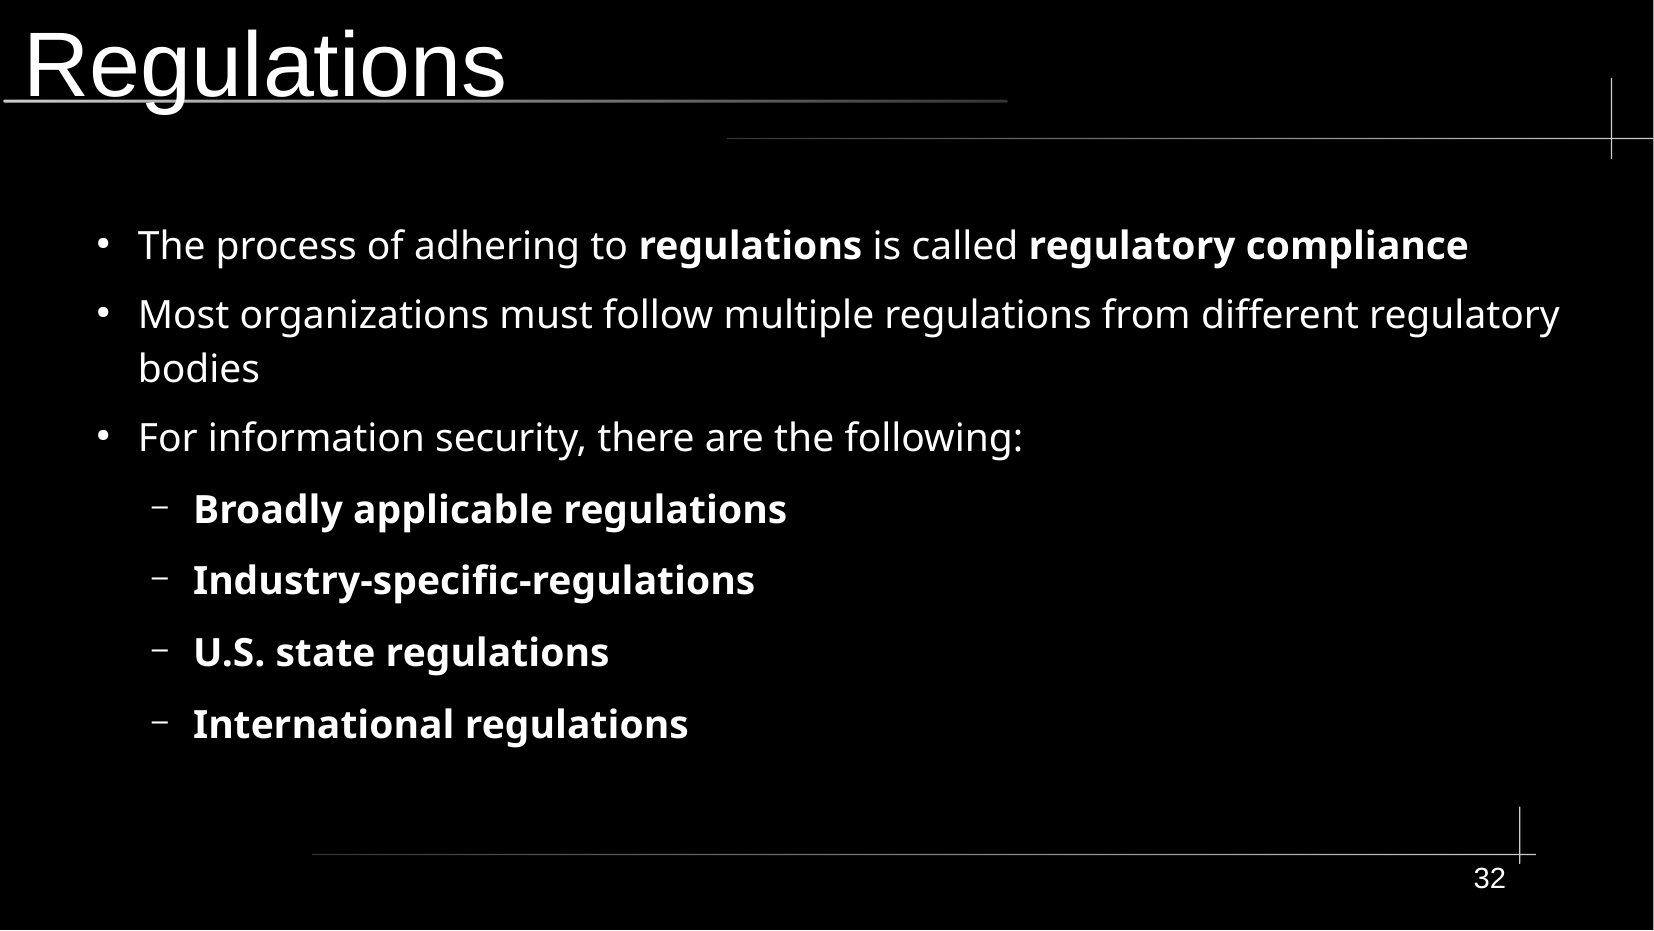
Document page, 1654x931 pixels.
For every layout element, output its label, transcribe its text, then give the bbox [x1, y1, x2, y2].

list The process of adhering to regulations is called regulatory compliance Most organizations must follow multiple regulations from different regulatory bodies For information security, there are the following: Broadly applicable regulations Industry-specific-regulations U.S. state regulations International regulations [82, 217, 1571, 758]
title Regulations [23, 11, 1589, 119]
